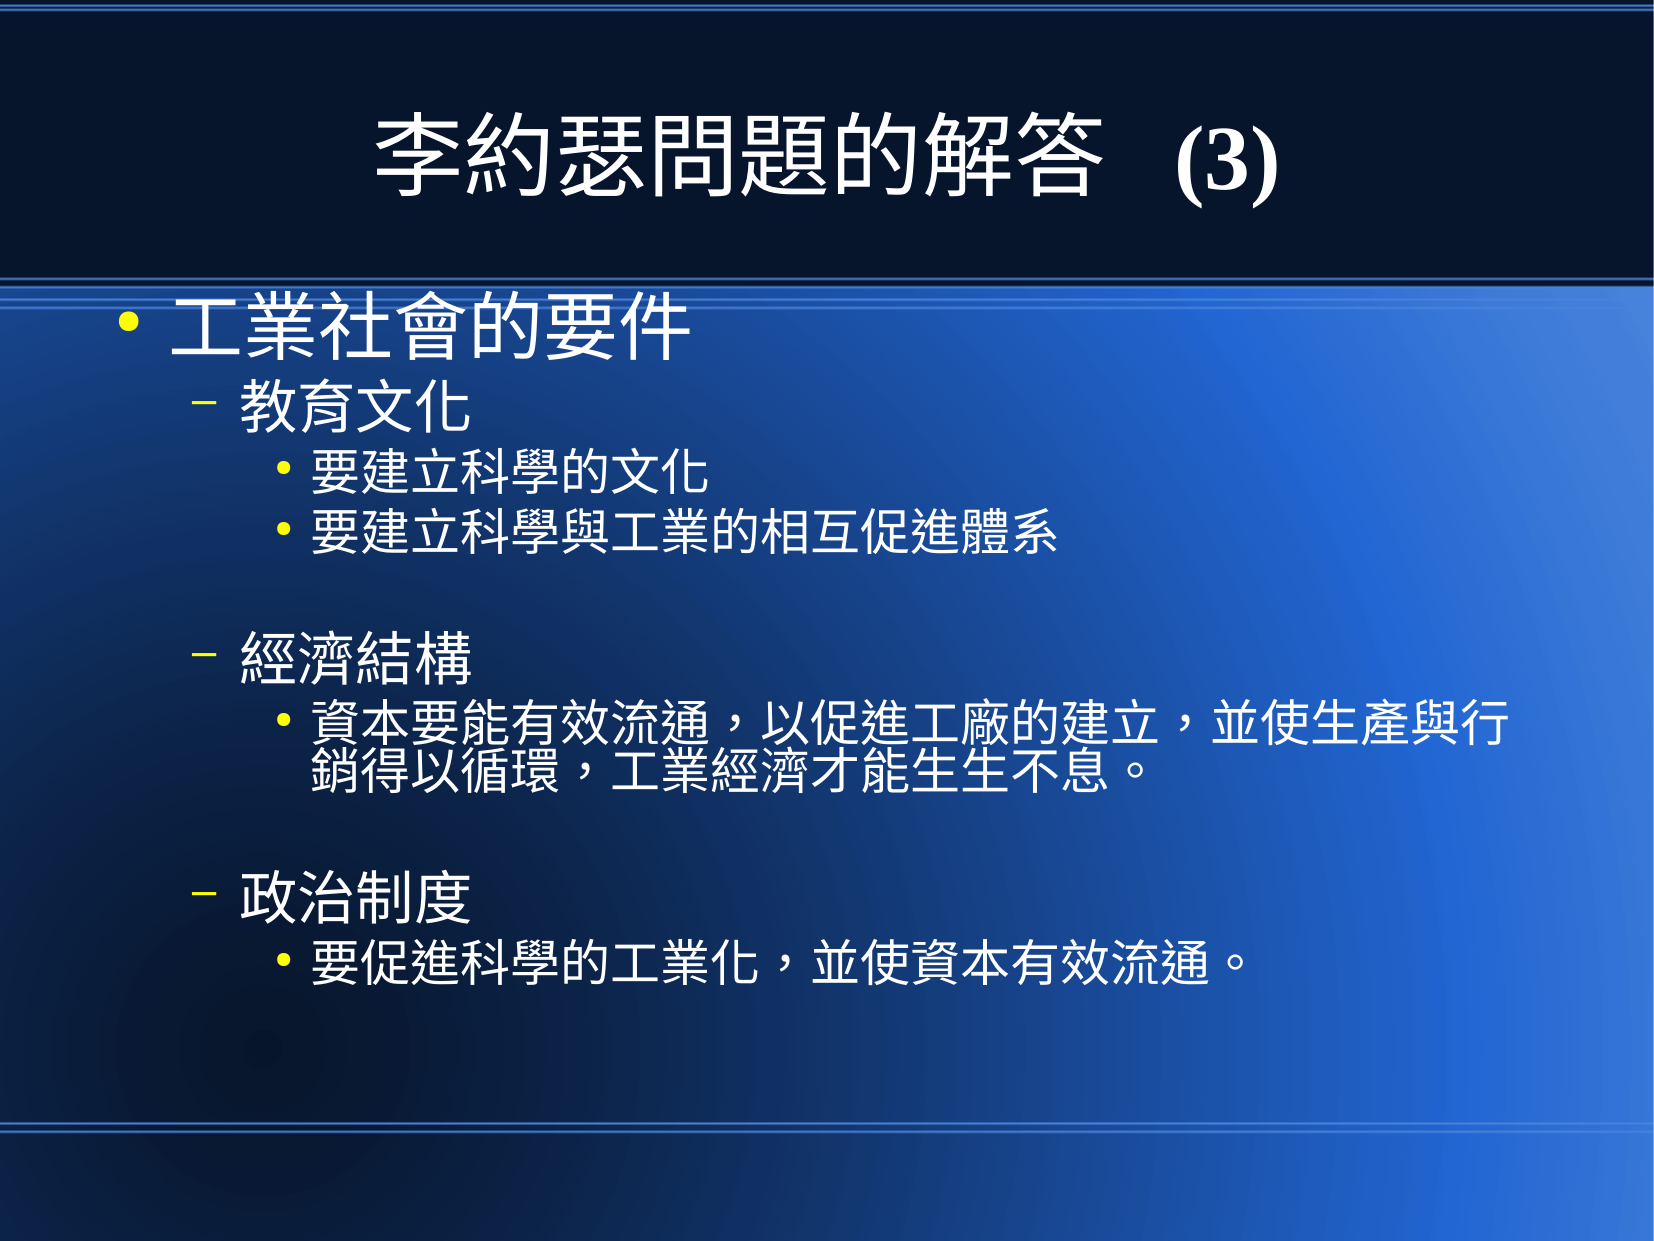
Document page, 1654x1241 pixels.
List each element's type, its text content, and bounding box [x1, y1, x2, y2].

picture [0, 0, 1654, 1241]
title 李約瑟問題的解答 (3) [82, 49, 1571, 257]
list 工業社會的要件 教育文化 要建立科學的文化 要建立科學與工業的相互促進體系 經濟結構 資本要能有效流通，以促進工廠的建立，並使生產與行銷得以循環，工業經濟才能生生不息。 政治制度 要促進科學的工業化，並使資本有效流通。 [82, 289, 1571, 1108]
